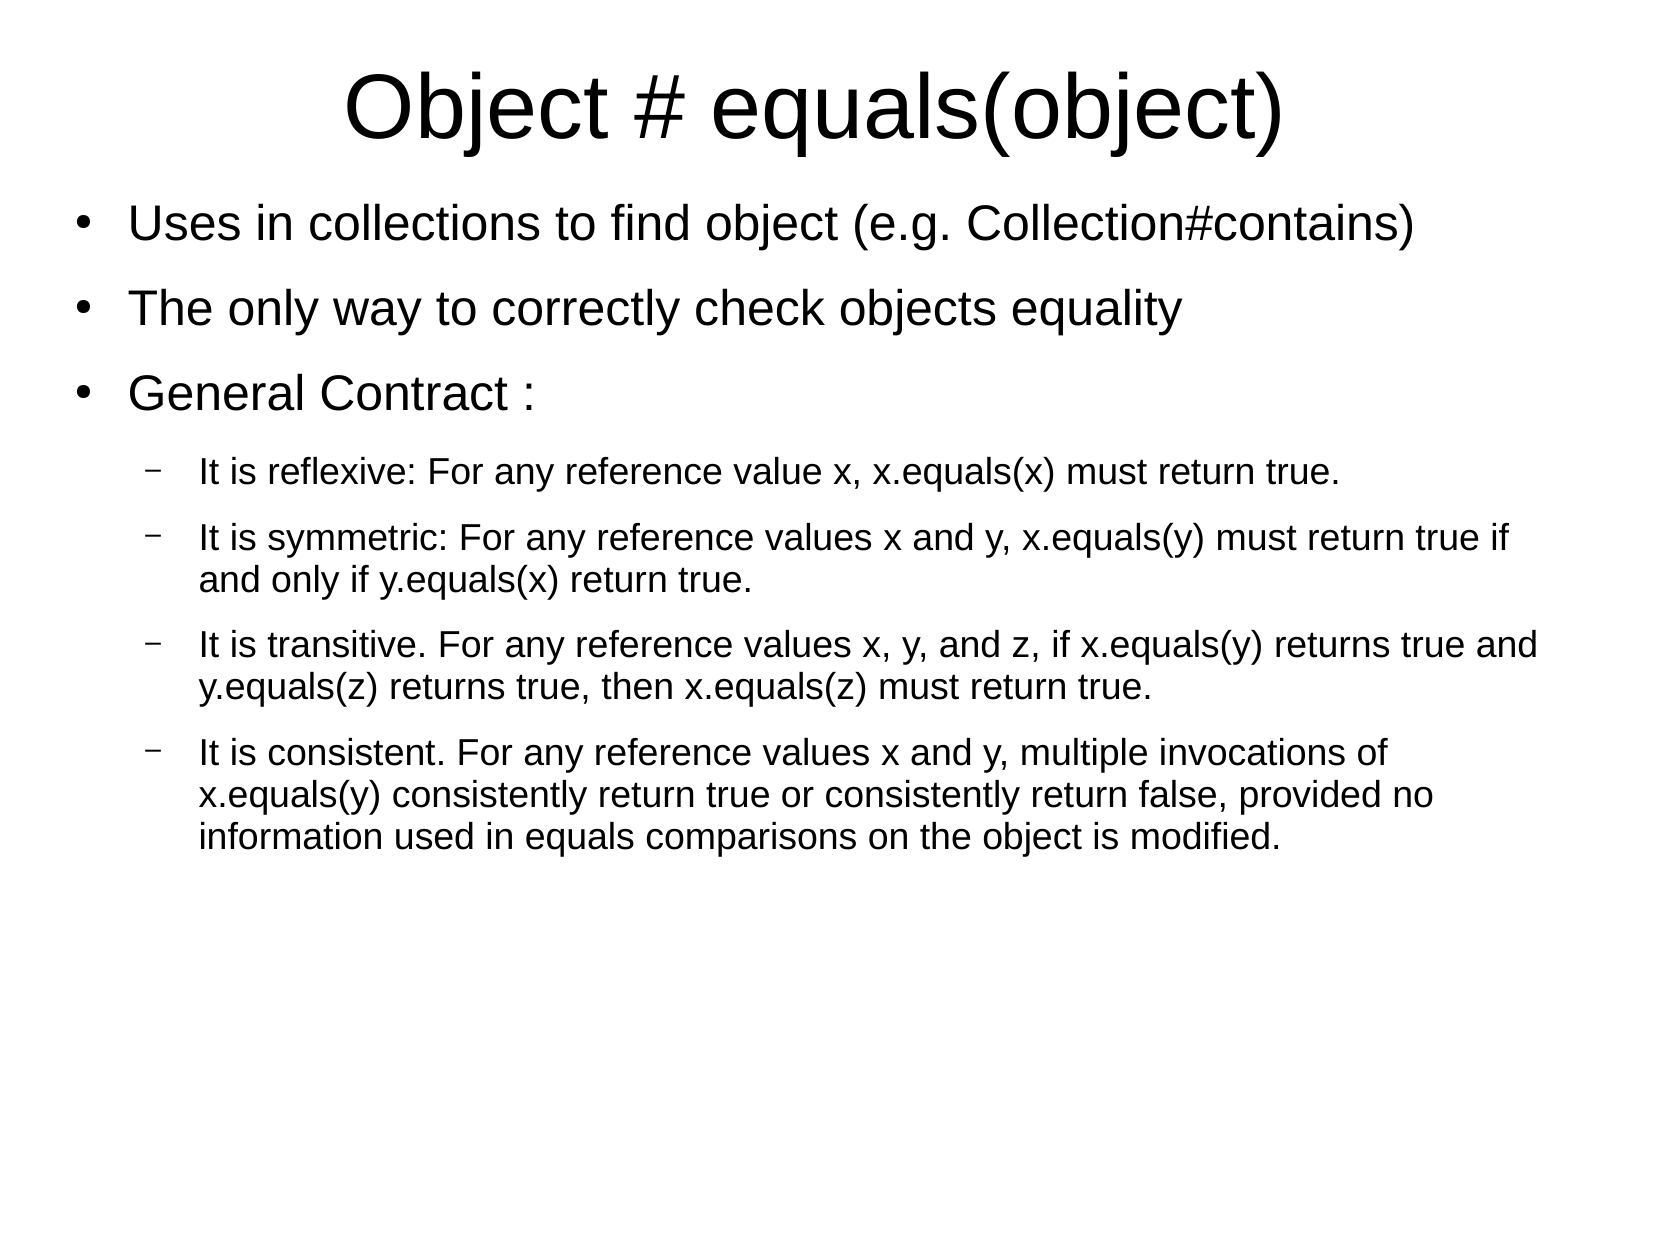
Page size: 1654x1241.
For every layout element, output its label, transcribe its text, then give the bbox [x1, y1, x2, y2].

list Uses in collections to find object (e.g. Collection#contains) The only way to correctly check objects equality General Contract : It is reflexive: For any reference value x, x.equals(x) must return true. It is symmetric: For any reference values x and y, x.equals(y) must return true if and only if y.equals(x) return true. It is transitive. For any reference values x, y, and z, if x.equals(y) returns true and y.equals(z) returns true, then x.equals(z) must return true. It is consistent. For any reference values x and y, multiple invocations of x.equals(y) consistently return true or consistently return false, provided no information used in equals comparisons on the object is modified. [56, 195, 1546, 1014]
title Object # equals(object) [71, 2, 1561, 211]
